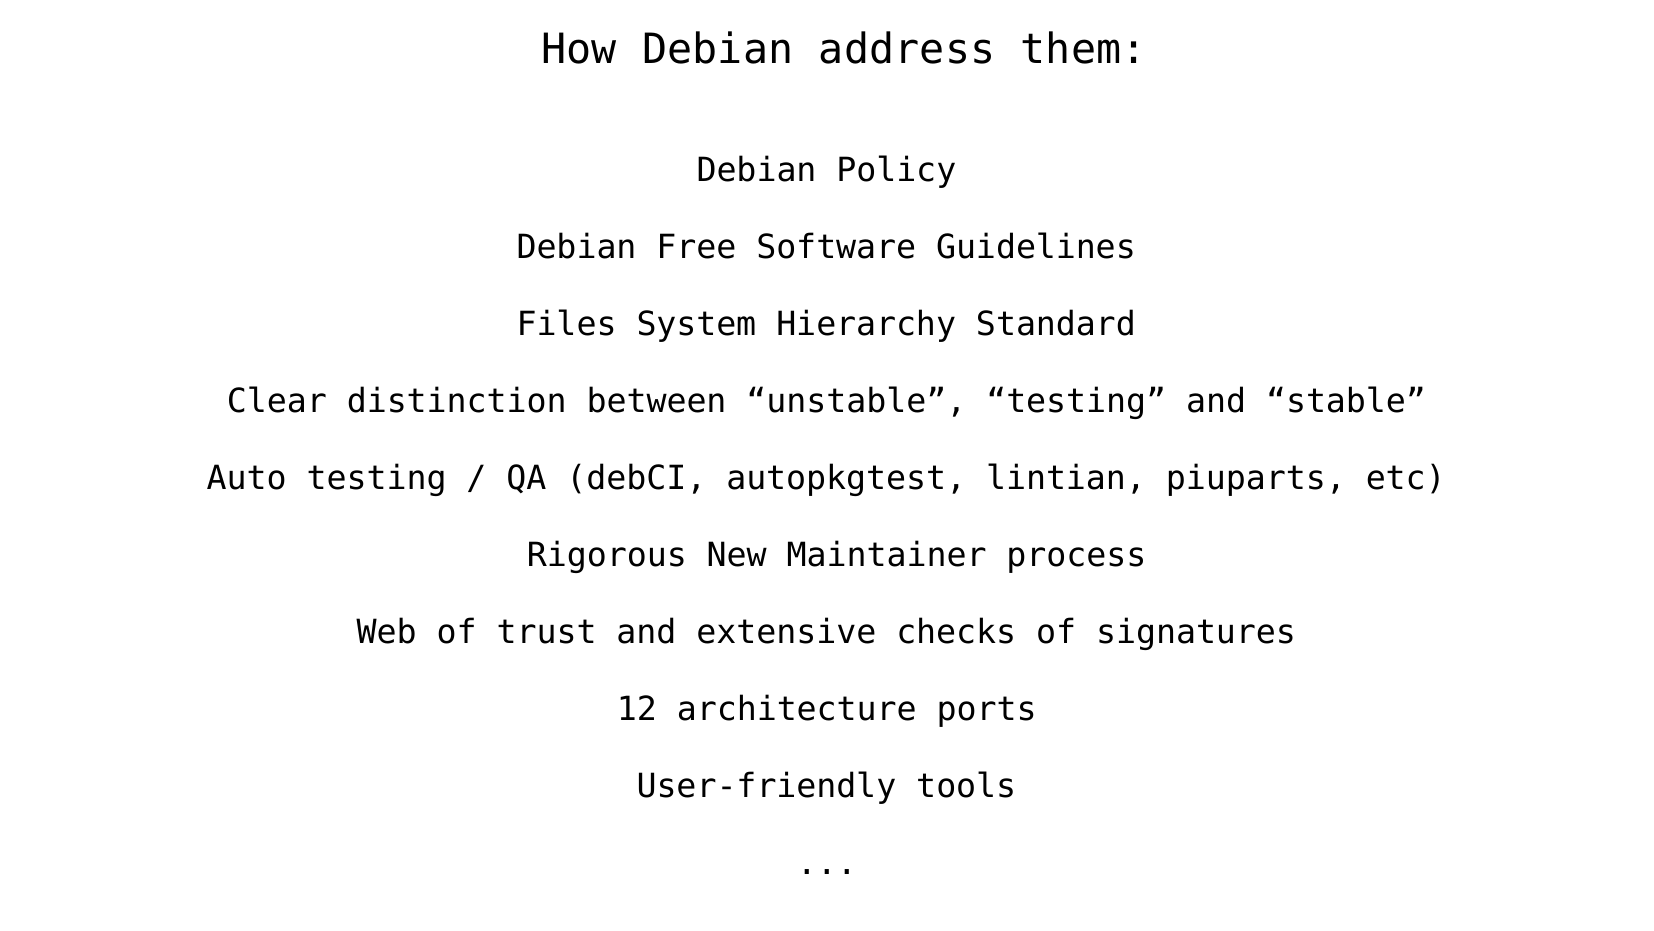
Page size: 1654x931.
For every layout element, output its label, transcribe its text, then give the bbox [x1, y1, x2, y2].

subtitle How Debian address them: Debian Policy Debian Free Software Guidelines Files System Hierarchy Standard Clear distinction between “unstable”, “testing” and “stable” Auto testing / QA (debCI, autopkgtest, lintian, piuparts, etc) Rigorous New Maintainer process Web of trust and extensive checks of signatures 12 architecture ports User-friendly tools ... [82, 24, 1571, 921]
